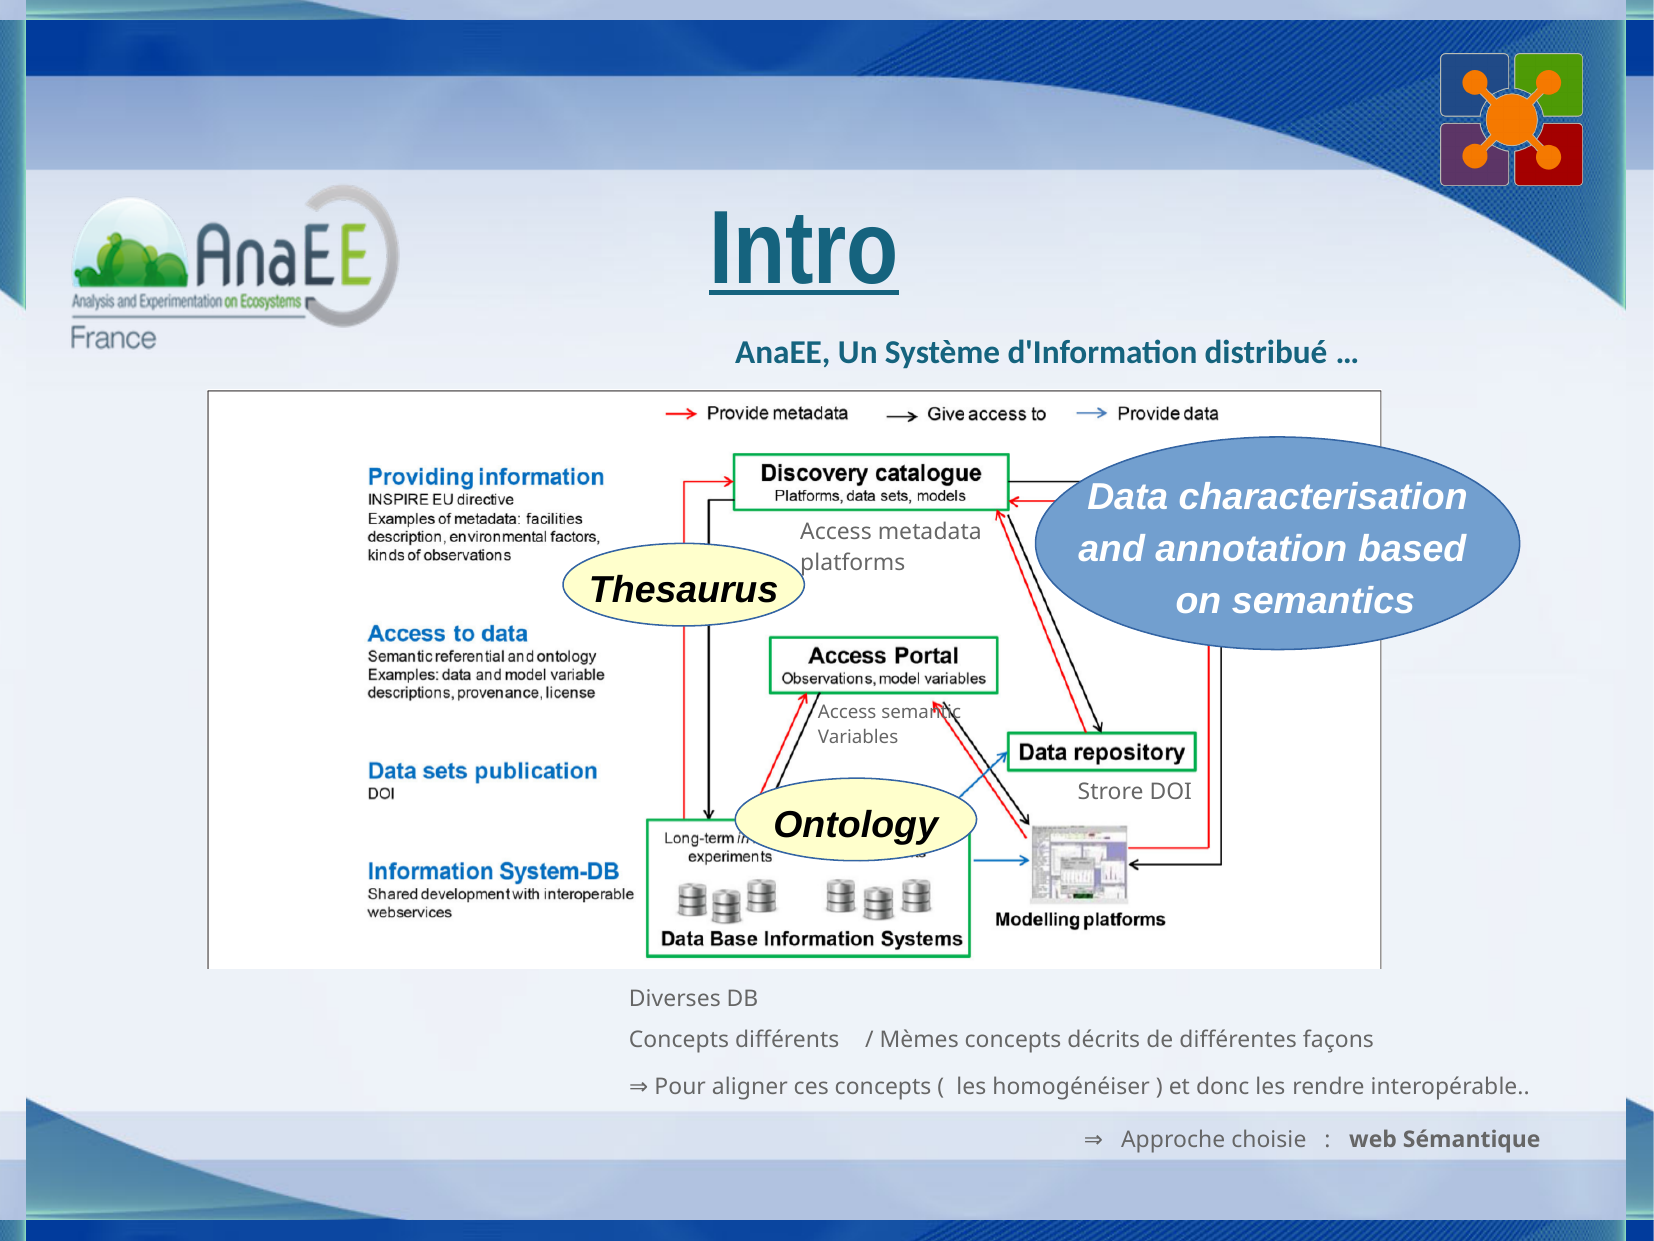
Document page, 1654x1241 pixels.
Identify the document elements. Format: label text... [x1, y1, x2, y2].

text_box Concepts différents [614, 1016, 850, 1058]
text_box ⇒ Approche choisie : web Sémantique [1057, 1115, 1613, 1158]
text_box Access metadata platforms [785, 507, 1034, 577]
text_box Thesaurus [563, 543, 805, 626]
text_box Intro [694, 178, 934, 314]
text_box AnaEE, Un Système d'Information distribué … [720, 330, 1388, 379]
text_box Access semantic Variables [803, 690, 993, 750]
text_box Data characterisation and annotation based on semantics [1035, 436, 1520, 650]
text_box Ontology [735, 778, 977, 861]
text_box / Mèmes concepts décrits de différentes façons [850, 1015, 1436, 1058]
text_box Diverses DB [614, 974, 875, 1016]
text_box ⇒ Pour aligner ces concepts ( les homogénéiser ) et donc les rendre interopérable.. [608, 1062, 1654, 1111]
picture [0, 0, 1654, 1241]
text_box Strore DOI [1062, 767, 1223, 809]
